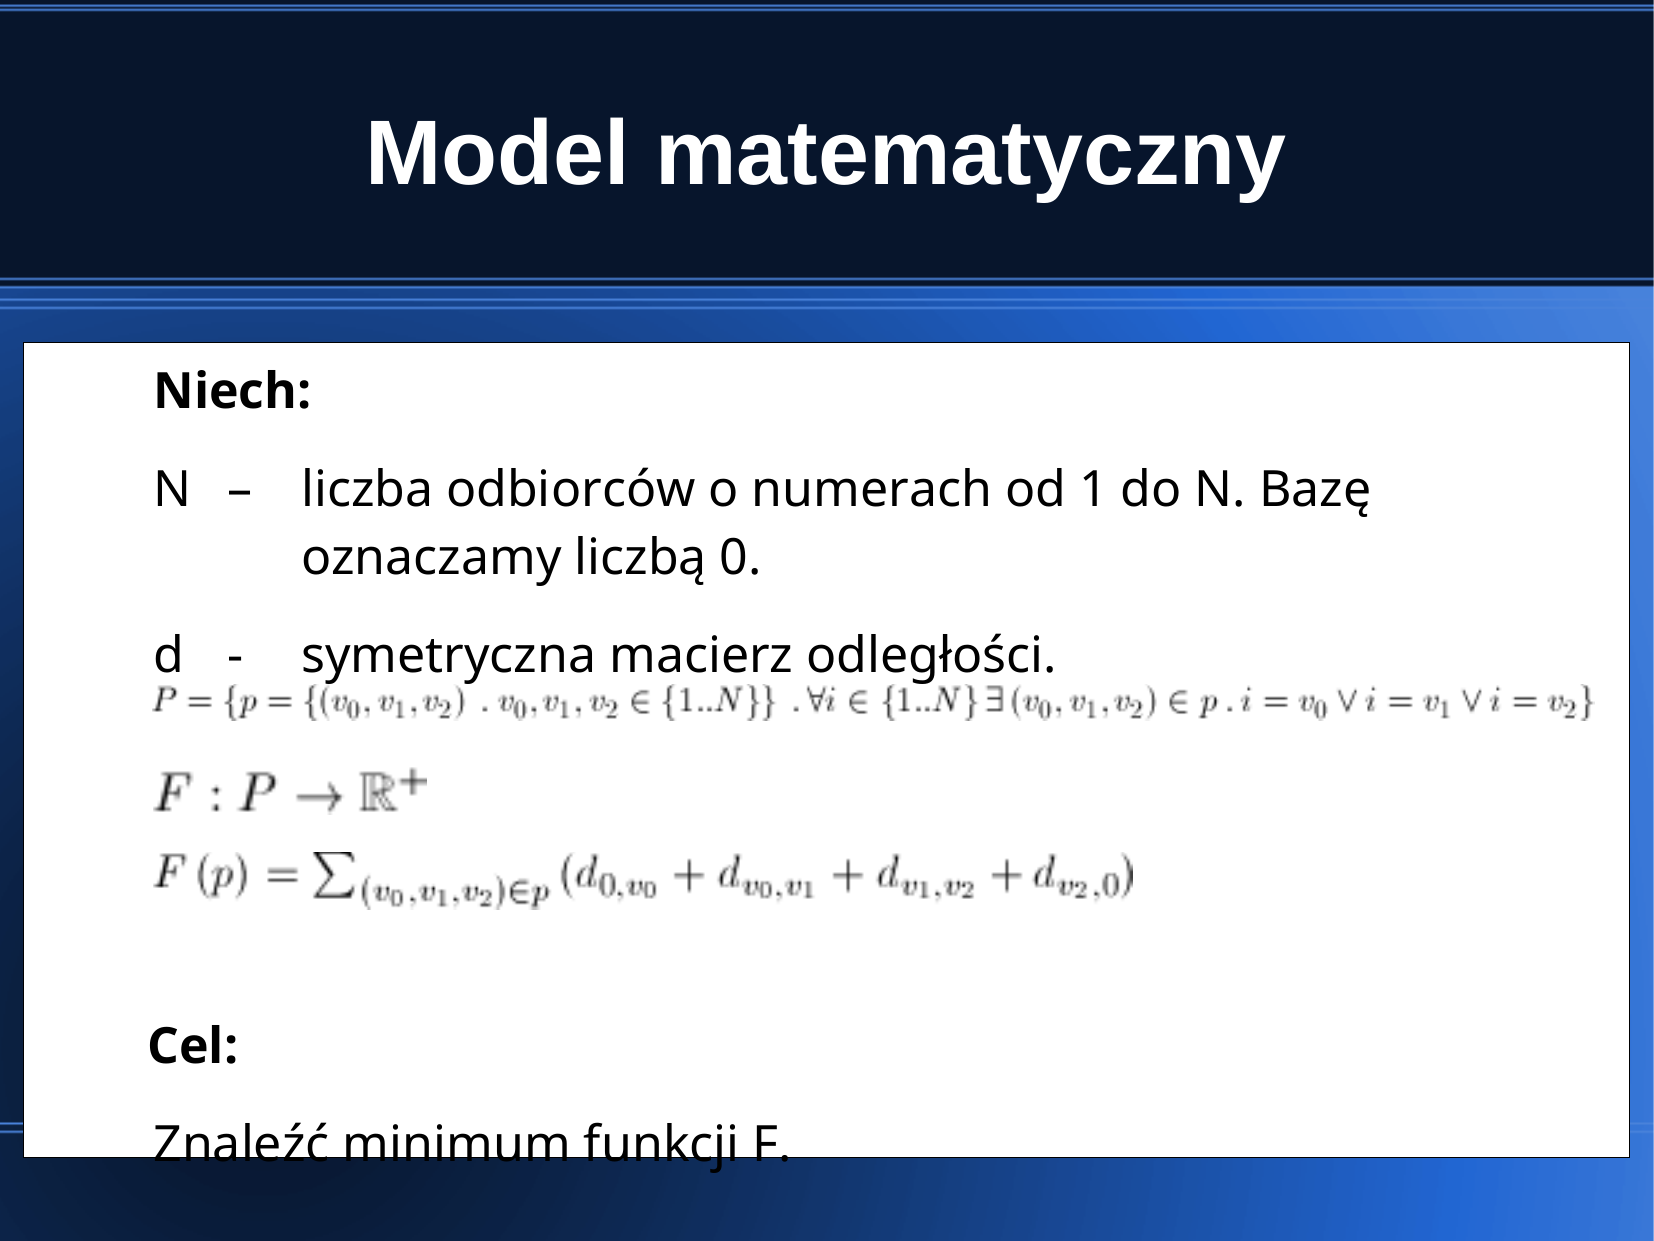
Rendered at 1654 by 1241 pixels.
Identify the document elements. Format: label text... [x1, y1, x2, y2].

text_box [641, 1137, 655, 1158]
text_box [351, 1137, 363, 1158]
text_box [550, 1137, 562, 1158]
text_box [533, 1137, 545, 1158]
text_box [191, 1137, 205, 1158]
text_box [455, 1137, 467, 1158]
text_box [23, 342, 1630, 1158]
text_box [672, 1149, 681, 1158]
text_box [260, 1137, 274, 1145]
text_box [411, 1137, 425, 1158]
list Niech: N – liczba odbiorców o numerach od 1 do N. Bazę oznaczamy liczbą 0. d - symetryczna macierz odległości. Cel: Znaleźć minimum funkcji F. [82, 355, 1571, 1086]
picture [0, 0, 1654, 1241]
text_box [368, 1137, 380, 1158]
title Model matematyczny [82, 49, 1571, 257]
text_box [219, 1148, 232, 1158]
text_box [472, 1137, 484, 1158]
